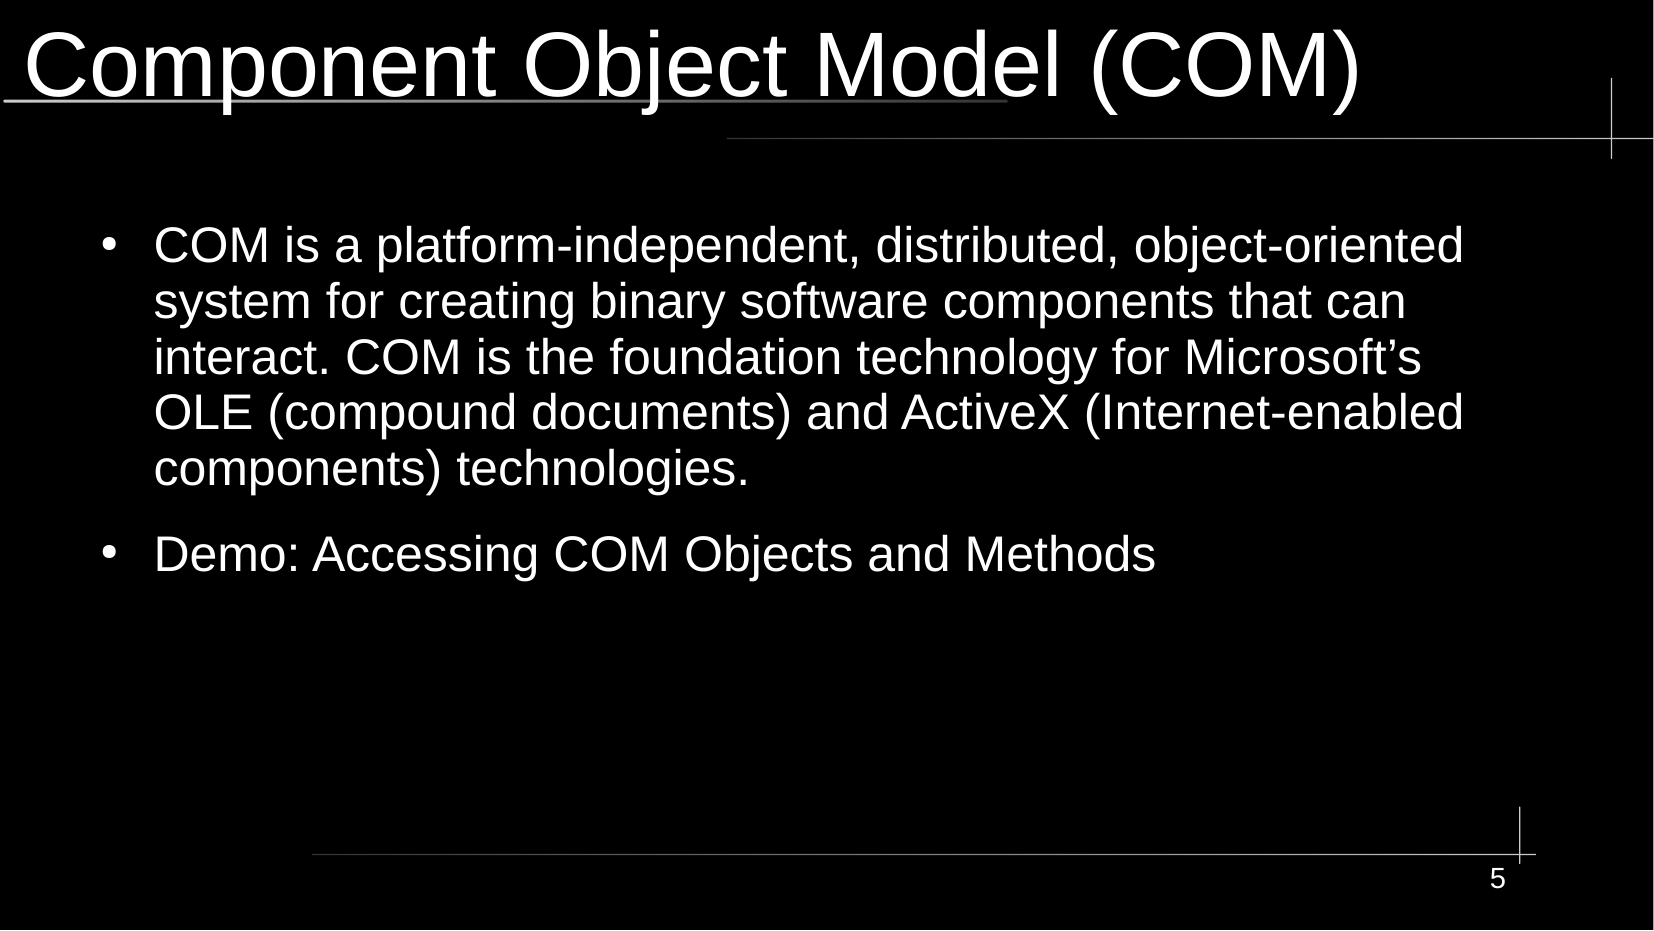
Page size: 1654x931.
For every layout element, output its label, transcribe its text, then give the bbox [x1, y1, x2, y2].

list COM is a platform-independent, distributed, object-oriented system for creating binary software components that can interact. COM is the foundation technology for Microsoft’s OLE (compound documents) and ActiveX (Internet-enabled components) technologies. Demo: Accessing COM Objects and Methods [82, 217, 1506, 758]
title Component Object Model (COM) [23, 11, 1589, 119]
